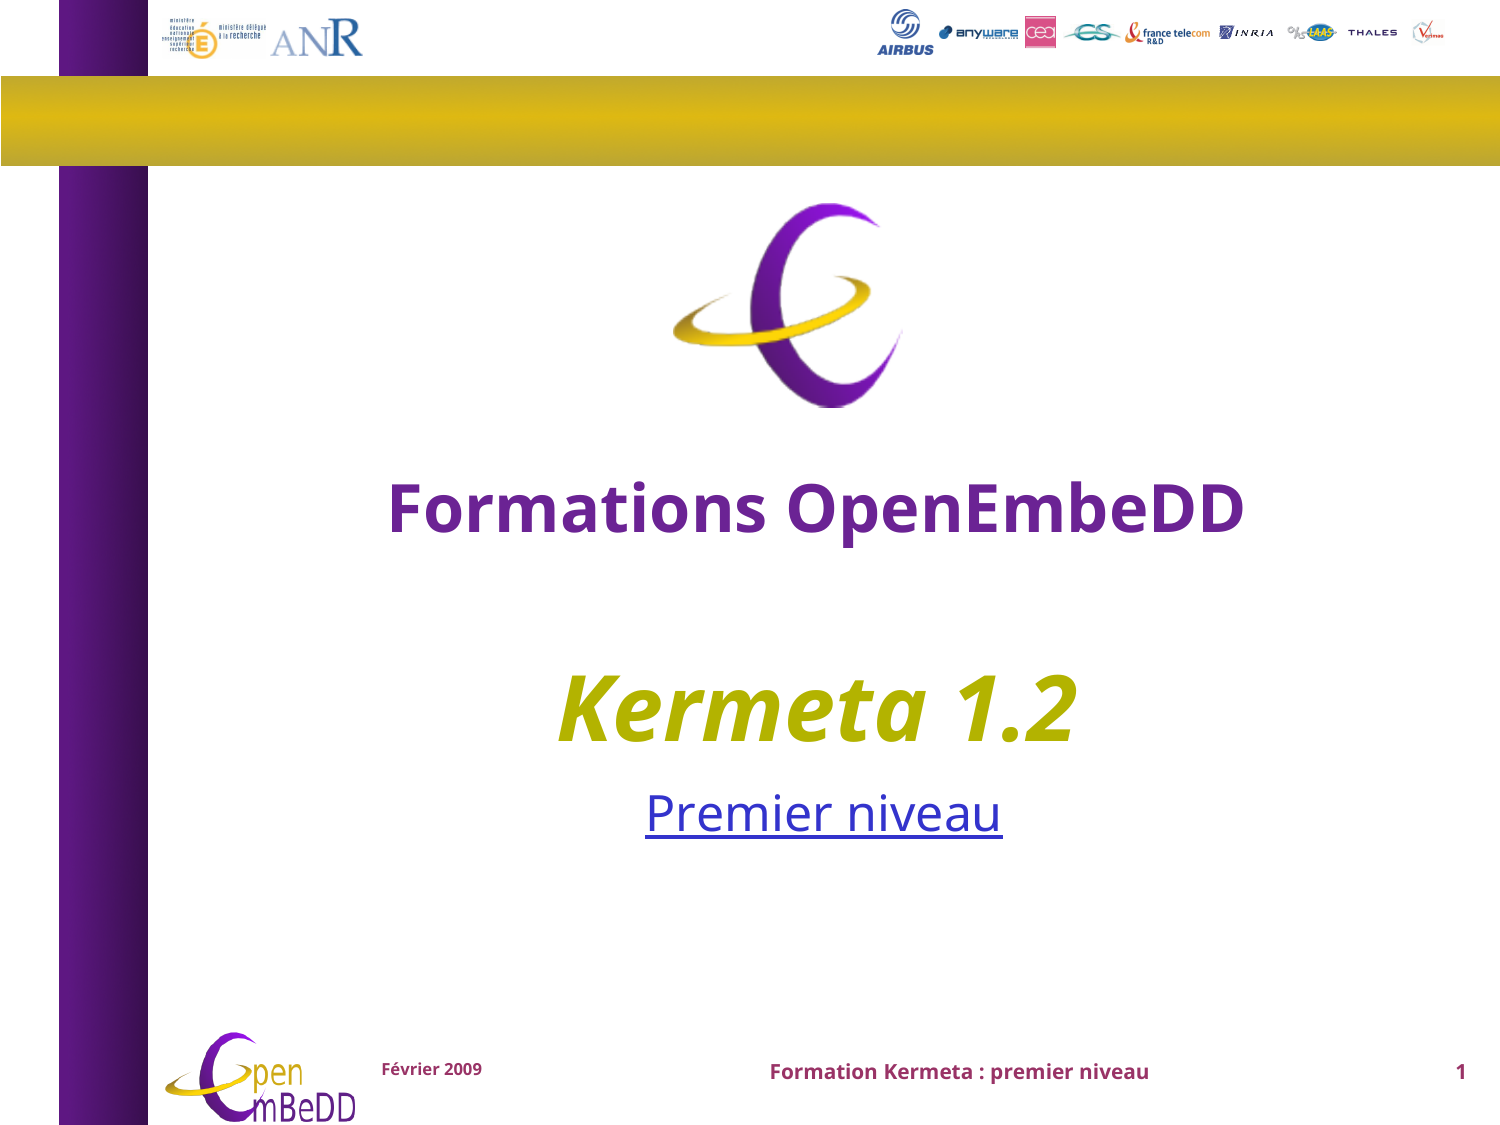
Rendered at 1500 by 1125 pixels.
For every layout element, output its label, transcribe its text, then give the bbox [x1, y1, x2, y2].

subtitle Premier niveau [183, 627, 1391, 916]
picture [162, 18, 266, 59]
picture [165, 1032, 355, 1122]
picture [673, 203, 903, 408]
picture [1, 0, 1500, 1125]
title Formations OpenEmbeDD Kermeta 1.2 [180, 454, 1456, 743]
picture [877, 9, 1445, 55]
picture [270, 18, 363, 57]
